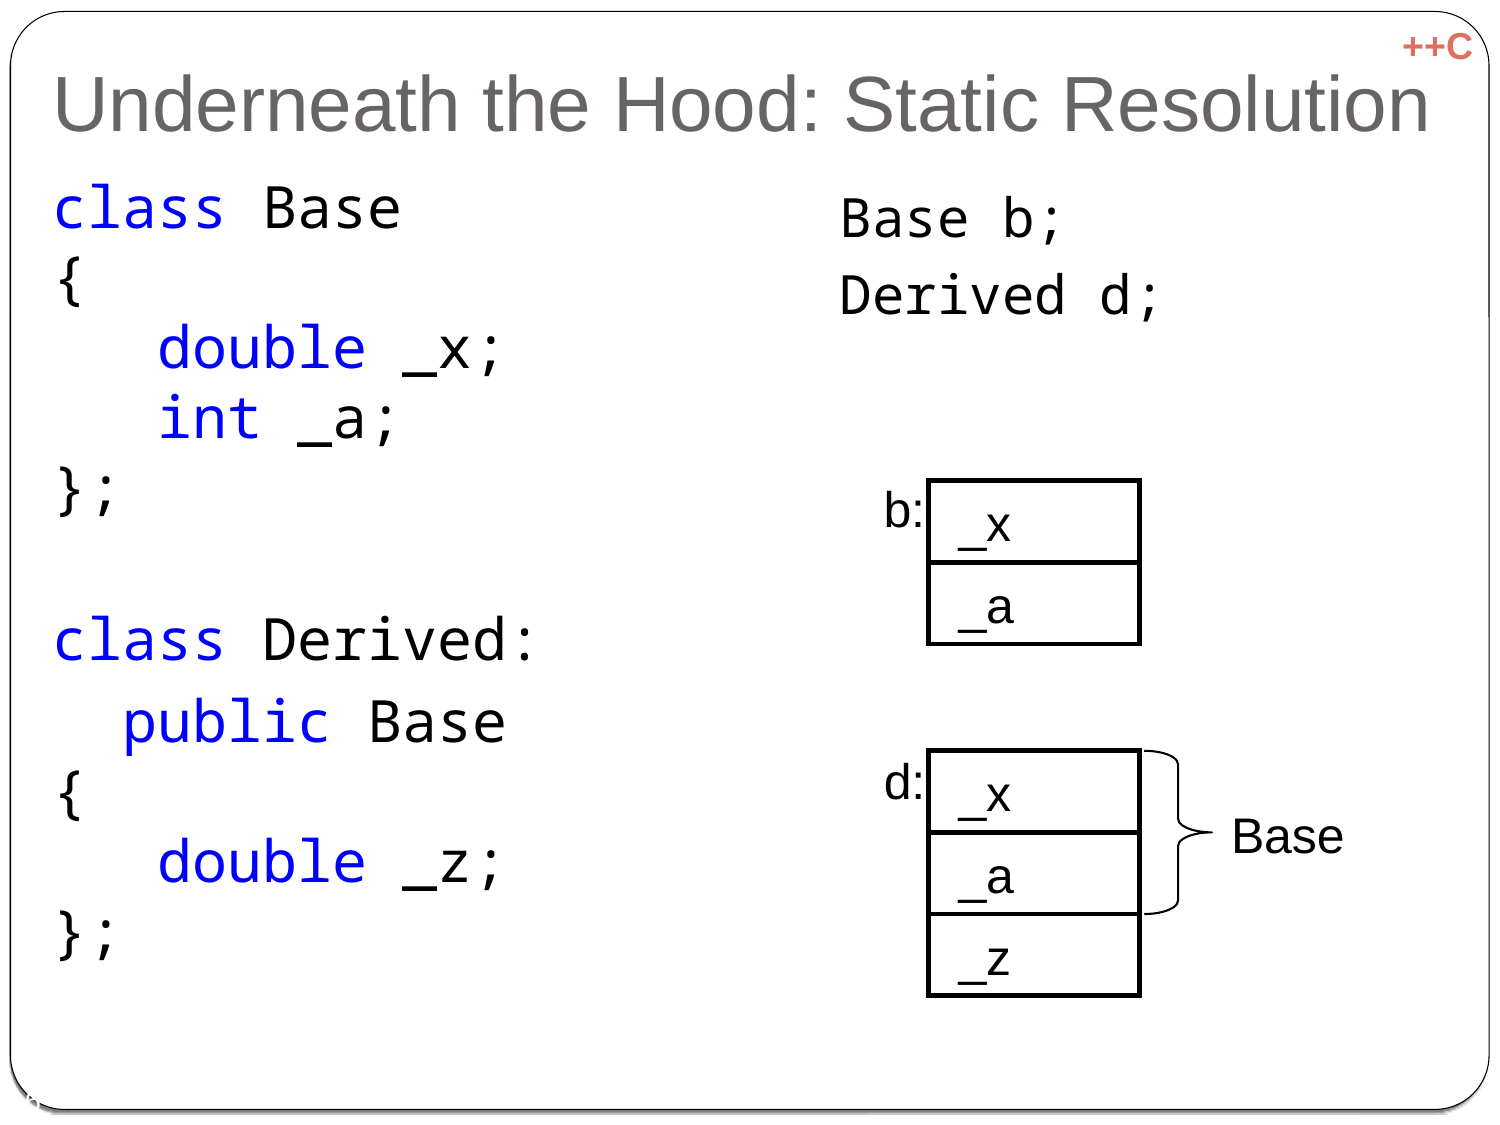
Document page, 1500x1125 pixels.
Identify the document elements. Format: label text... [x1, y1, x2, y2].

text_box b: [853, 455, 956, 561]
text_box _x [956, 750, 1140, 832]
text_box _a [928, 832, 1140, 914]
title Underneath the Hood: Static Resolution [37, 45, 1463, 162]
list class Base { double _x; int _a; }; class Derived: public Base { double _z; }; [37, 162, 825, 1088]
list Base b; Derived d; [825, 162, 1463, 1088]
text_box Base [1187, 780, 1375, 886]
text_box d: [853, 727, 956, 833]
text_box _x [928, 480, 1140, 562]
text_box _z [928, 914, 1140, 996]
slide_number <number> [0, 1074, 50, 1125]
text_box _a [928, 562, 1140, 644]
